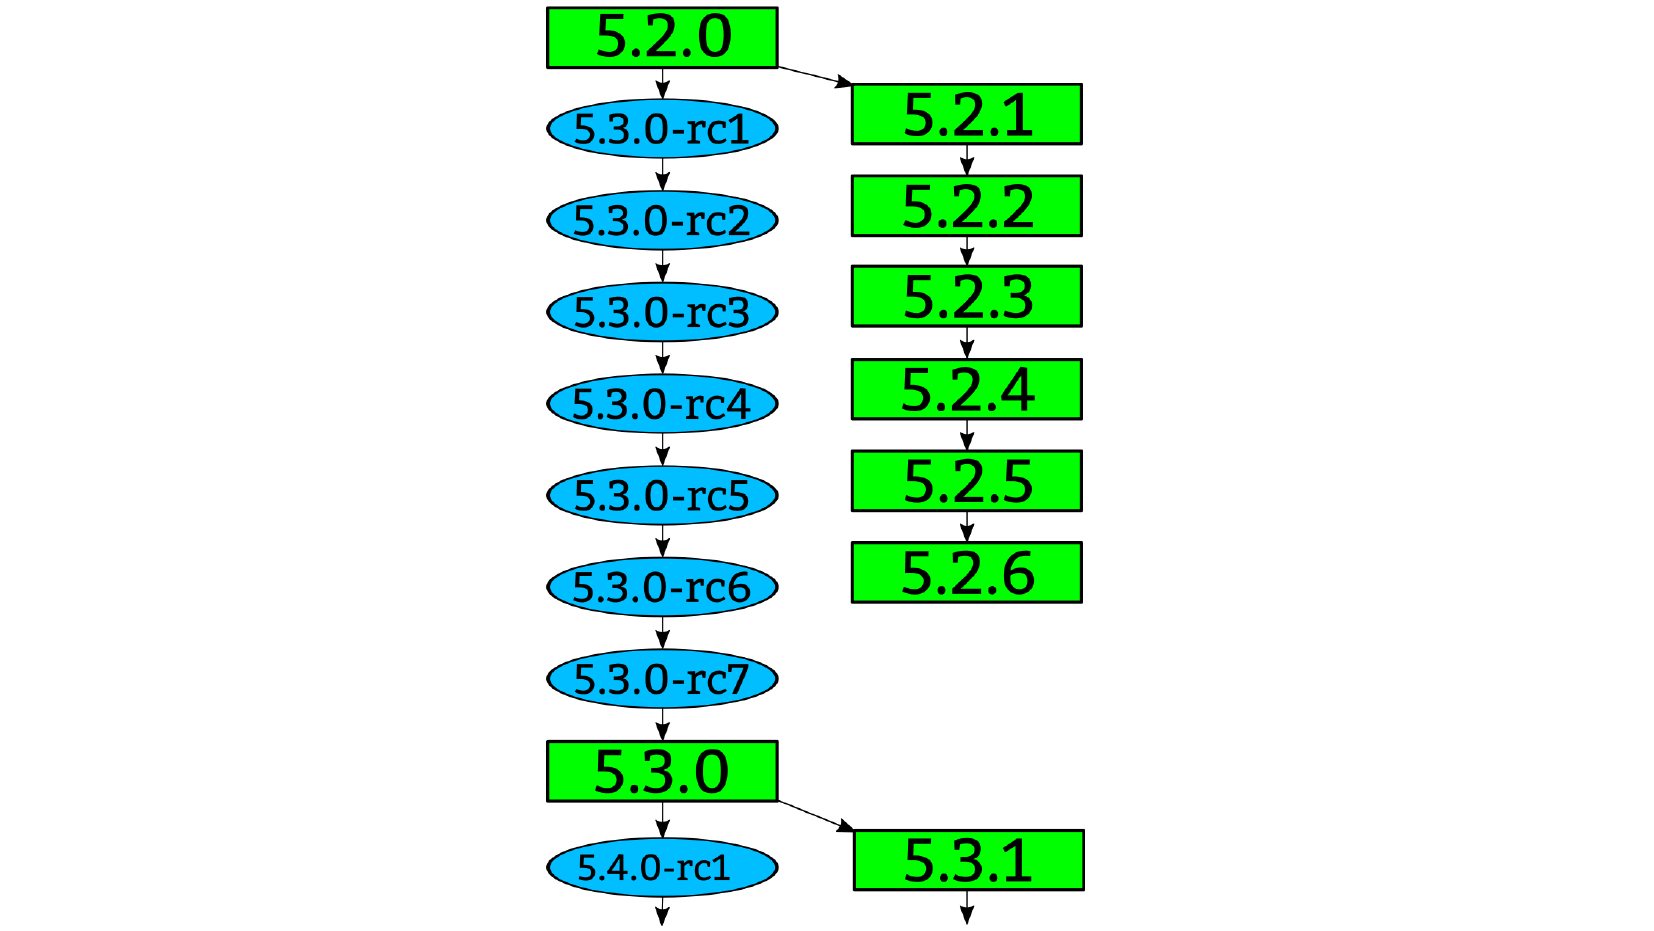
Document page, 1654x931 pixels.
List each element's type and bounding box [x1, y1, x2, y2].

picture [546, 0, 1085, 926]
